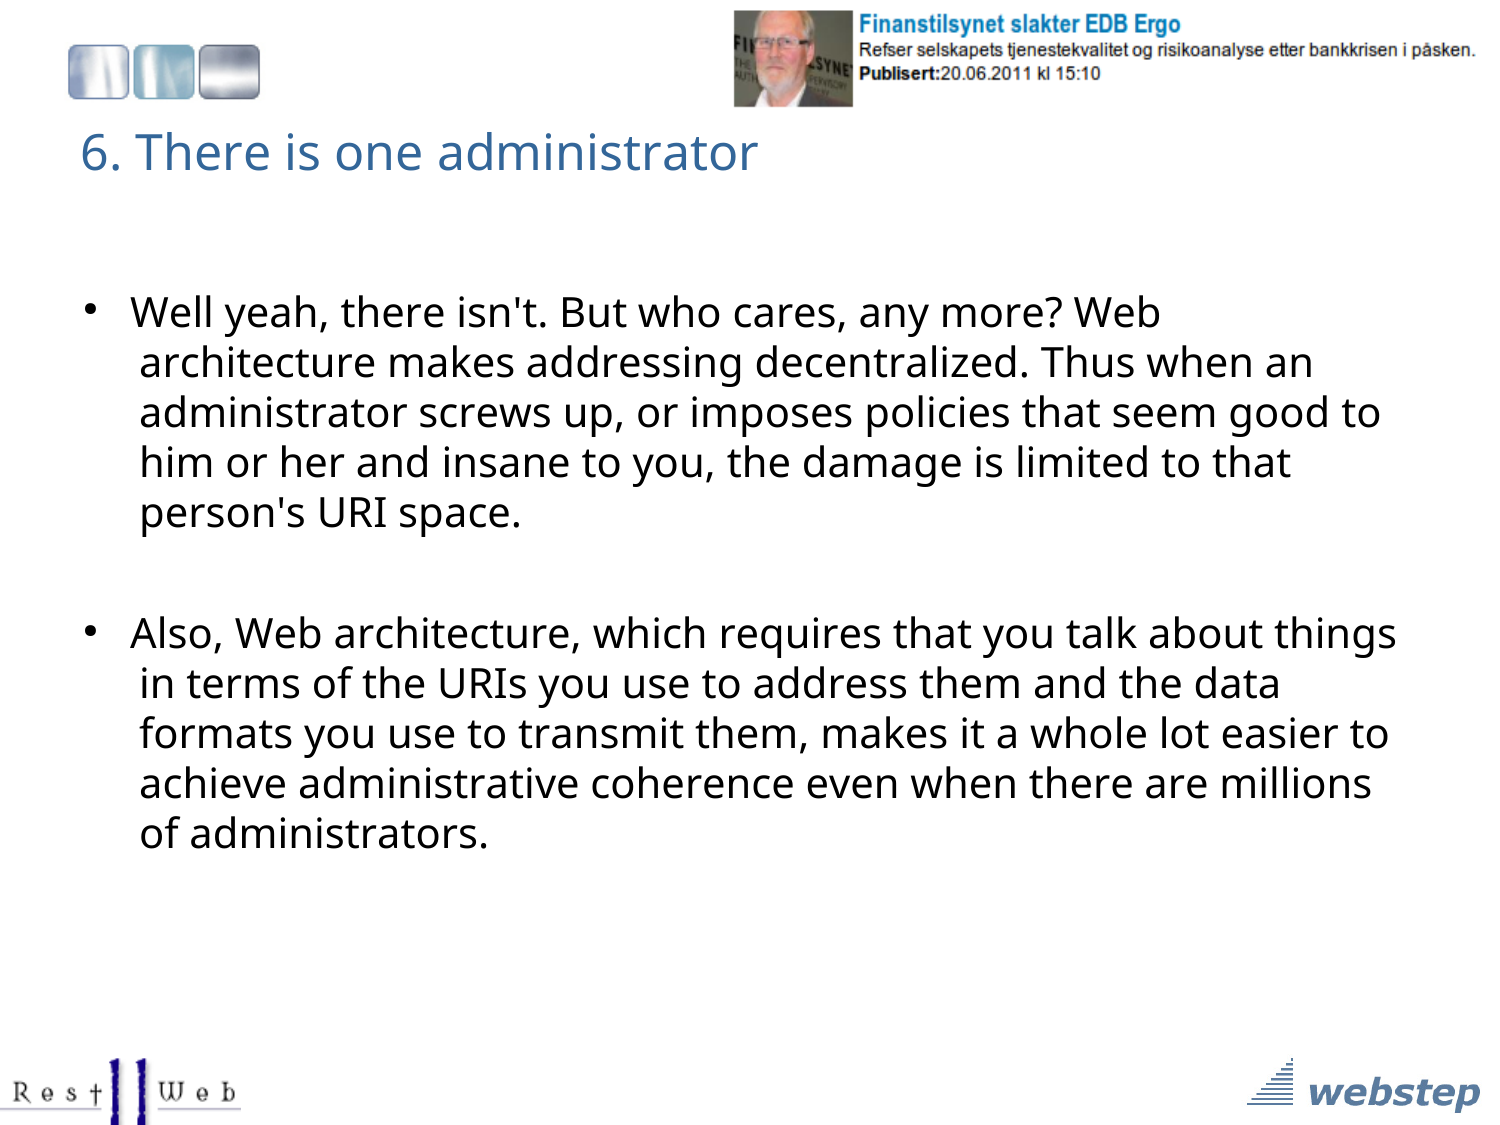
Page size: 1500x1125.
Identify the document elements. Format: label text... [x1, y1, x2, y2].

picture [0, 1057, 241, 1125]
title 6. There is one administrator [72, 73, 1423, 228]
picture [1234, 1047, 1495, 1118]
picture [715, 0, 1500, 114]
list Well yeah, there isn't. But who cares, any more? Web architecture makes addressing decentralized. Thus when an administrator screws up, or imposes policies that seem good to him or her and insane to you, the damage is limited to that person's URI space. Also, Web architecture, which requires that you talk about things in terms of the URIs you use to address them and the data formats you use to transmit them, makes it a whole lot easier to achieve administrative coherence even when there are millions of administrators. [74, 277, 1423, 1020]
picture [64, 42, 266, 104]
